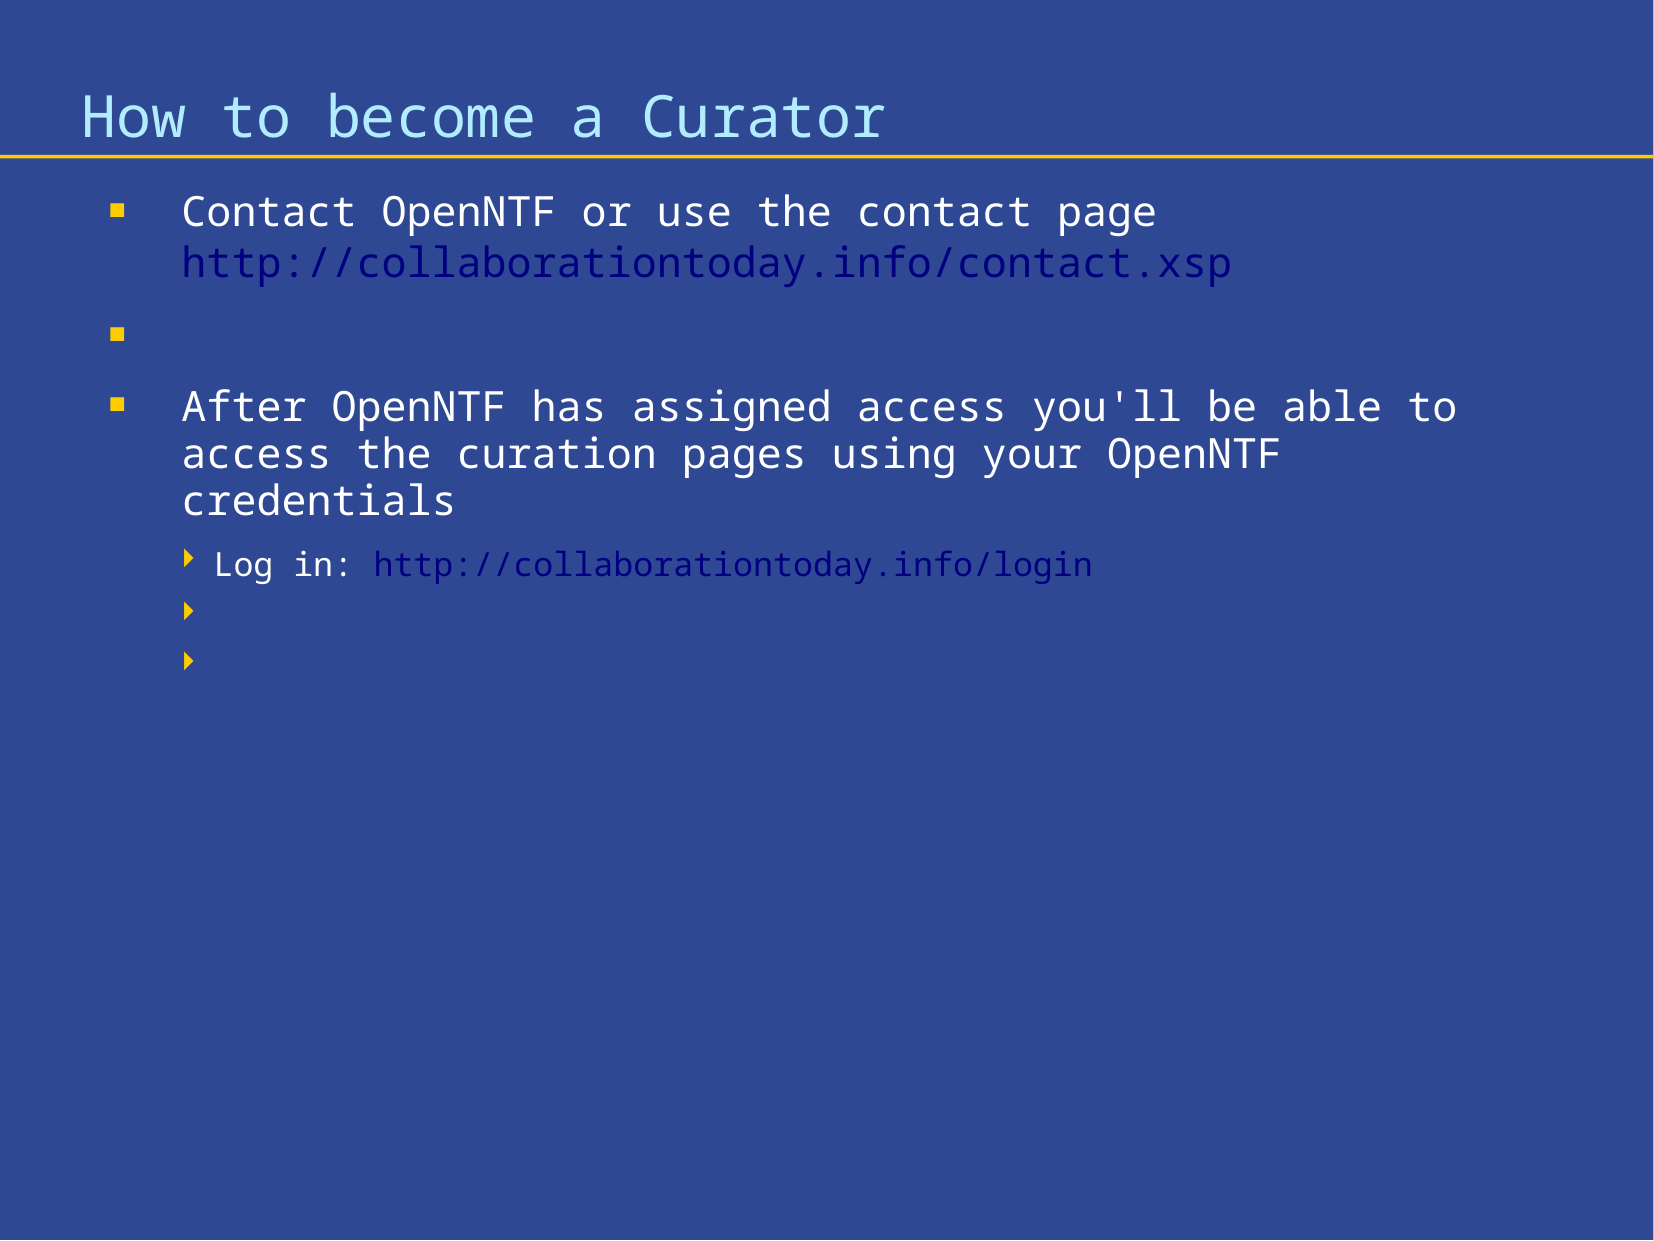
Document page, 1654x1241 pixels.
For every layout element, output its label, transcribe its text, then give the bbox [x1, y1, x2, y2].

title How to become a Curator [81, 60, 1573, 151]
list Contact OpenNTF or use the contact page http://collaborationtoday.info/contact.xsp After OpenNTF has assigned access you'll be able to access the curation pages using your OpenNTF credentials Log in: http://collaborationtoday.info/login [110, 189, 1570, 895]
